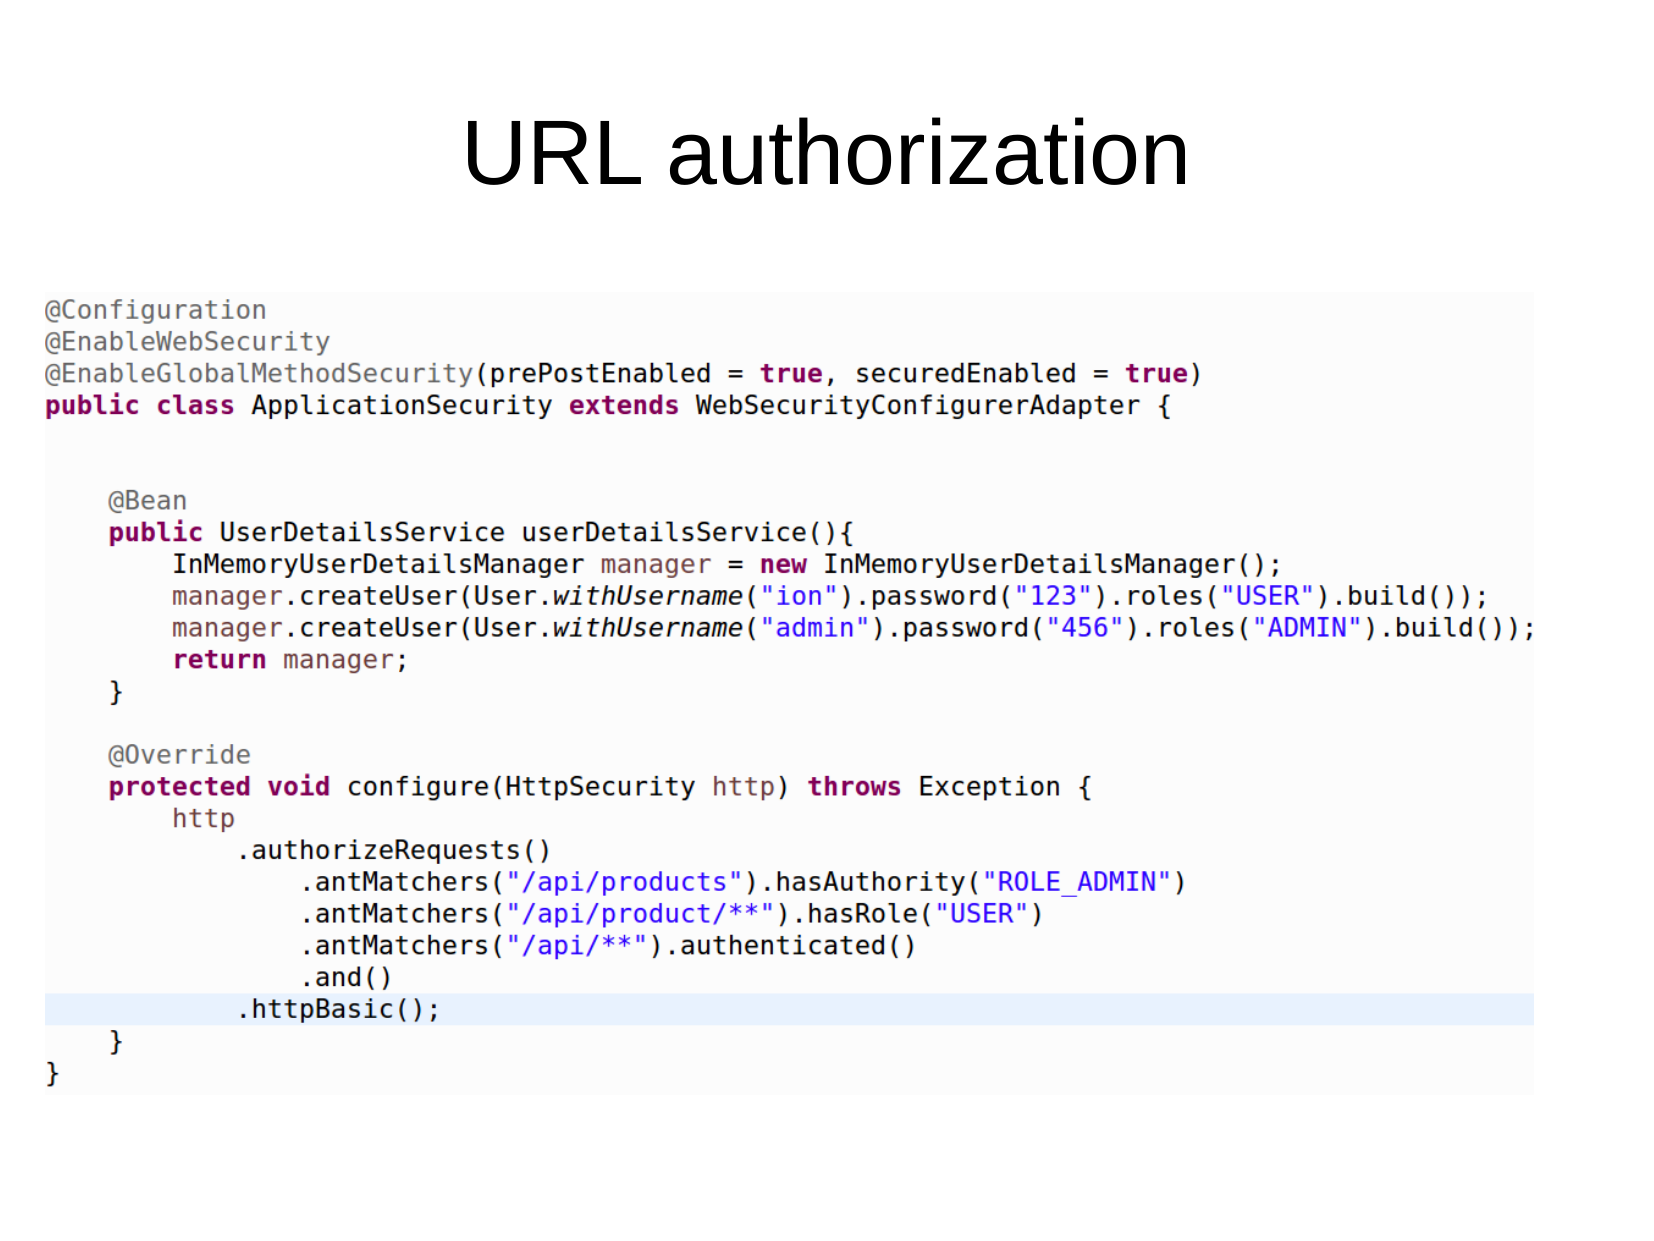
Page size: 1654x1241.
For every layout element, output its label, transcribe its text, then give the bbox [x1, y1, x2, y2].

title URL authorization [82, 49, 1571, 257]
picture [45, 292, 1534, 1096]
